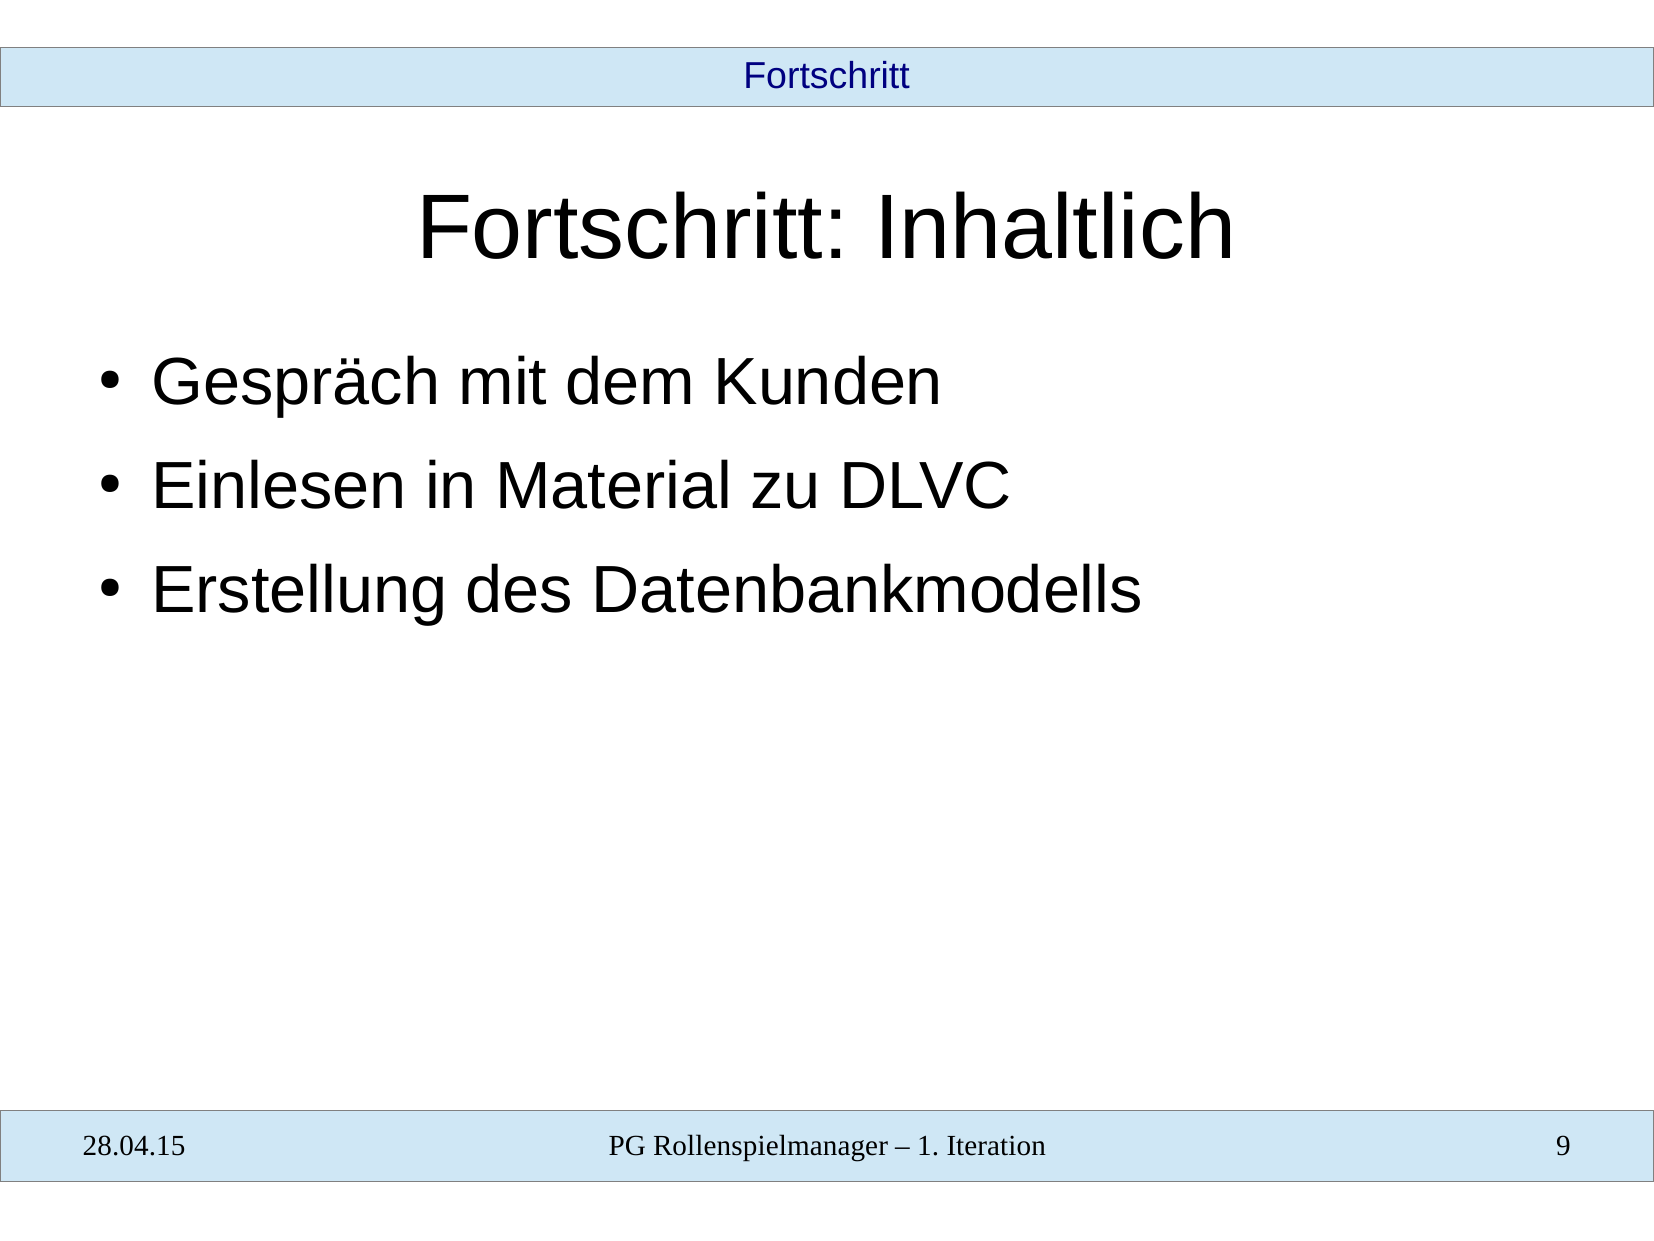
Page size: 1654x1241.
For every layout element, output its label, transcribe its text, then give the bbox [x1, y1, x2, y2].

title Fortschritt: Inhaltlich [82, 123, 1571, 331]
list Gespräch mit dem Kunden Einlesen in Material zu DLVC Erstellung des Datenbankmodells [80, 343, 1536, 1063]
text_box Fortschritt [0, 47, 1654, 105]
